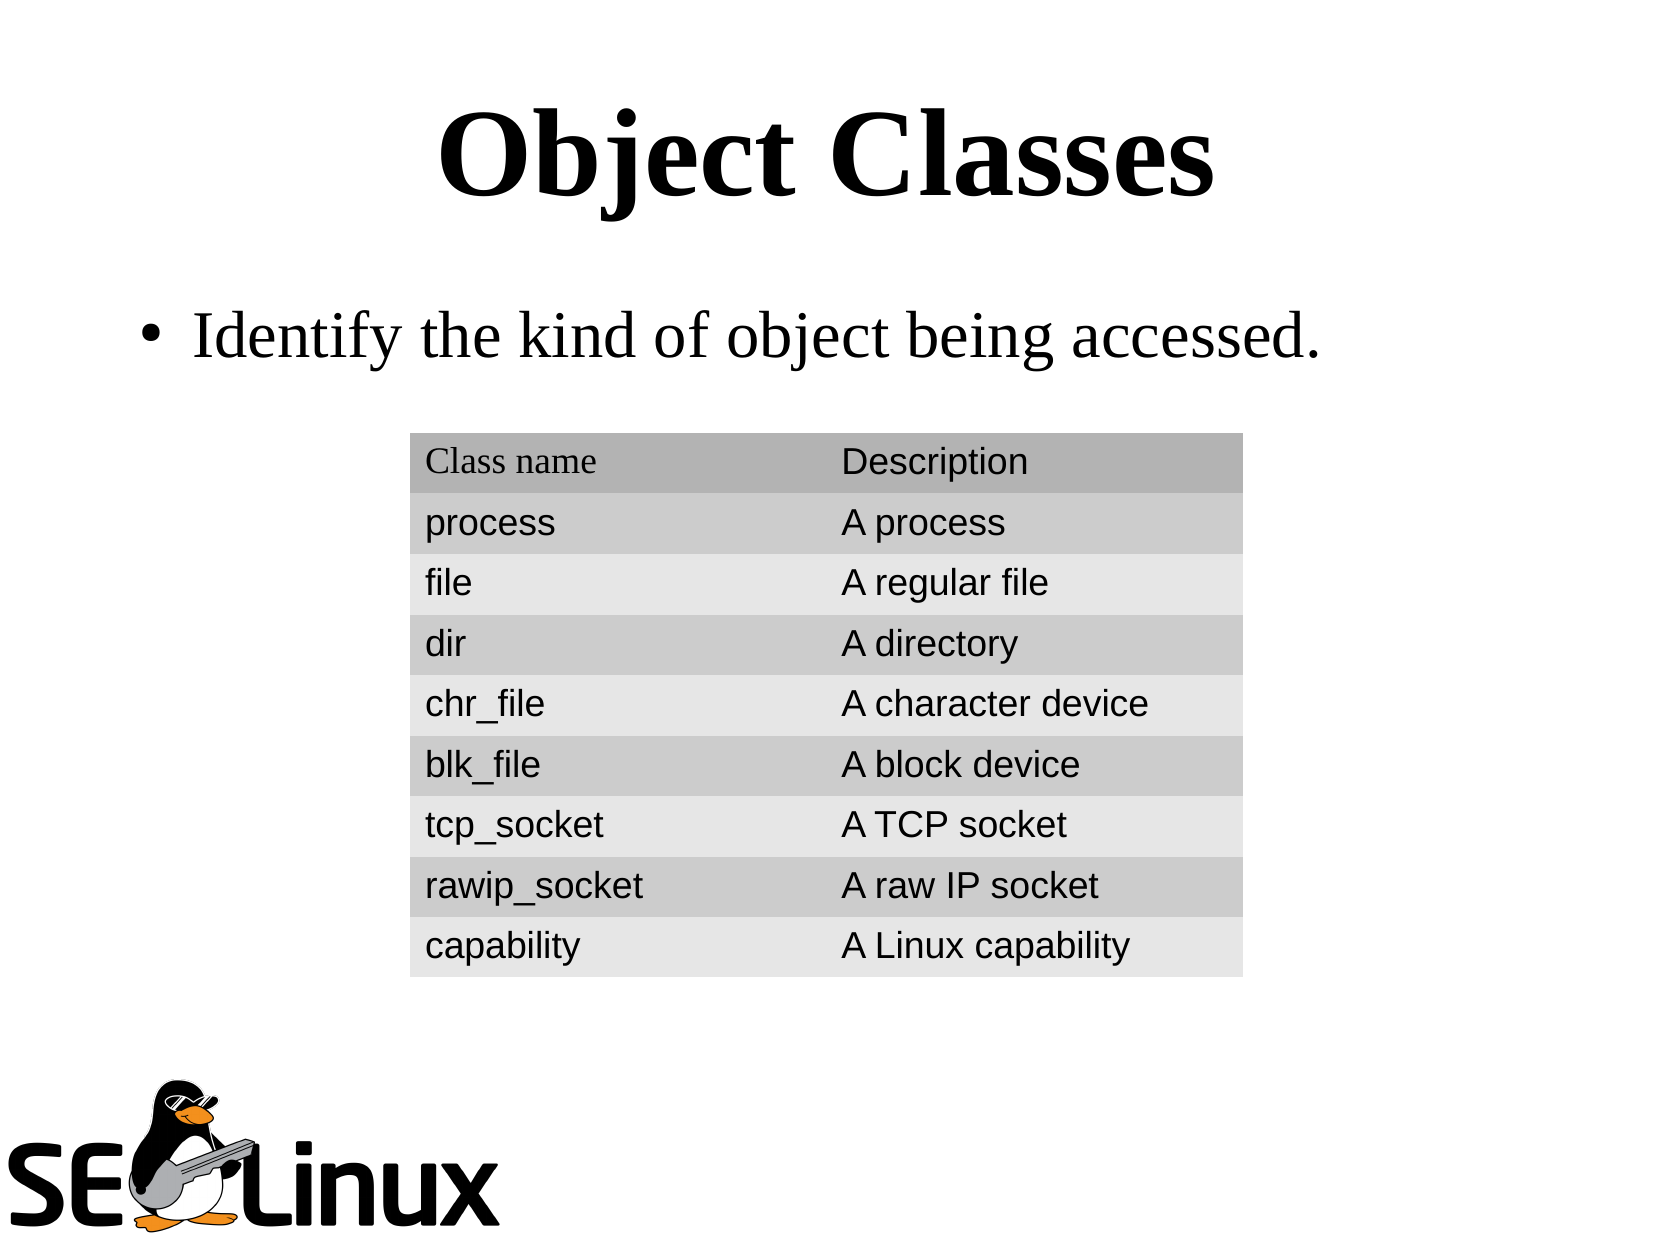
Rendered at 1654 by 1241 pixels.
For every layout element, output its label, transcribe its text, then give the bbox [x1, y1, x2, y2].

list Identify the kind of object being accessed. [121, 297, 1534, 1064]
table_cell A block device [827, 736, 1243, 796]
table_cell A directory [827, 615, 1243, 675]
table_cell dir [410, 615, 827, 675]
table_cell A character device [827, 675, 1243, 736]
table_cell process [410, 493, 827, 554]
title Object Classes [82, 49, 1571, 257]
table_cell A regular file [827, 554, 1243, 615]
table_cell A TCP socket [827, 796, 1243, 857]
table_cell file [410, 554, 827, 615]
table_cell capability [410, 917, 827, 977]
table_cell tcp_socket [410, 796, 827, 857]
picture [0, 919, 526, 1241]
table_cell blk_file [410, 736, 827, 796]
table_cell A Linux capability [827, 917, 1243, 977]
table_header Description [827, 433, 1243, 493]
table_header Class name [410, 433, 827, 493]
table_cell rawip_socket [410, 857, 827, 917]
table_cell chr_file [410, 675, 827, 736]
table_cell A process [827, 493, 1243, 554]
table_cell A raw IP socket [827, 857, 1243, 917]
